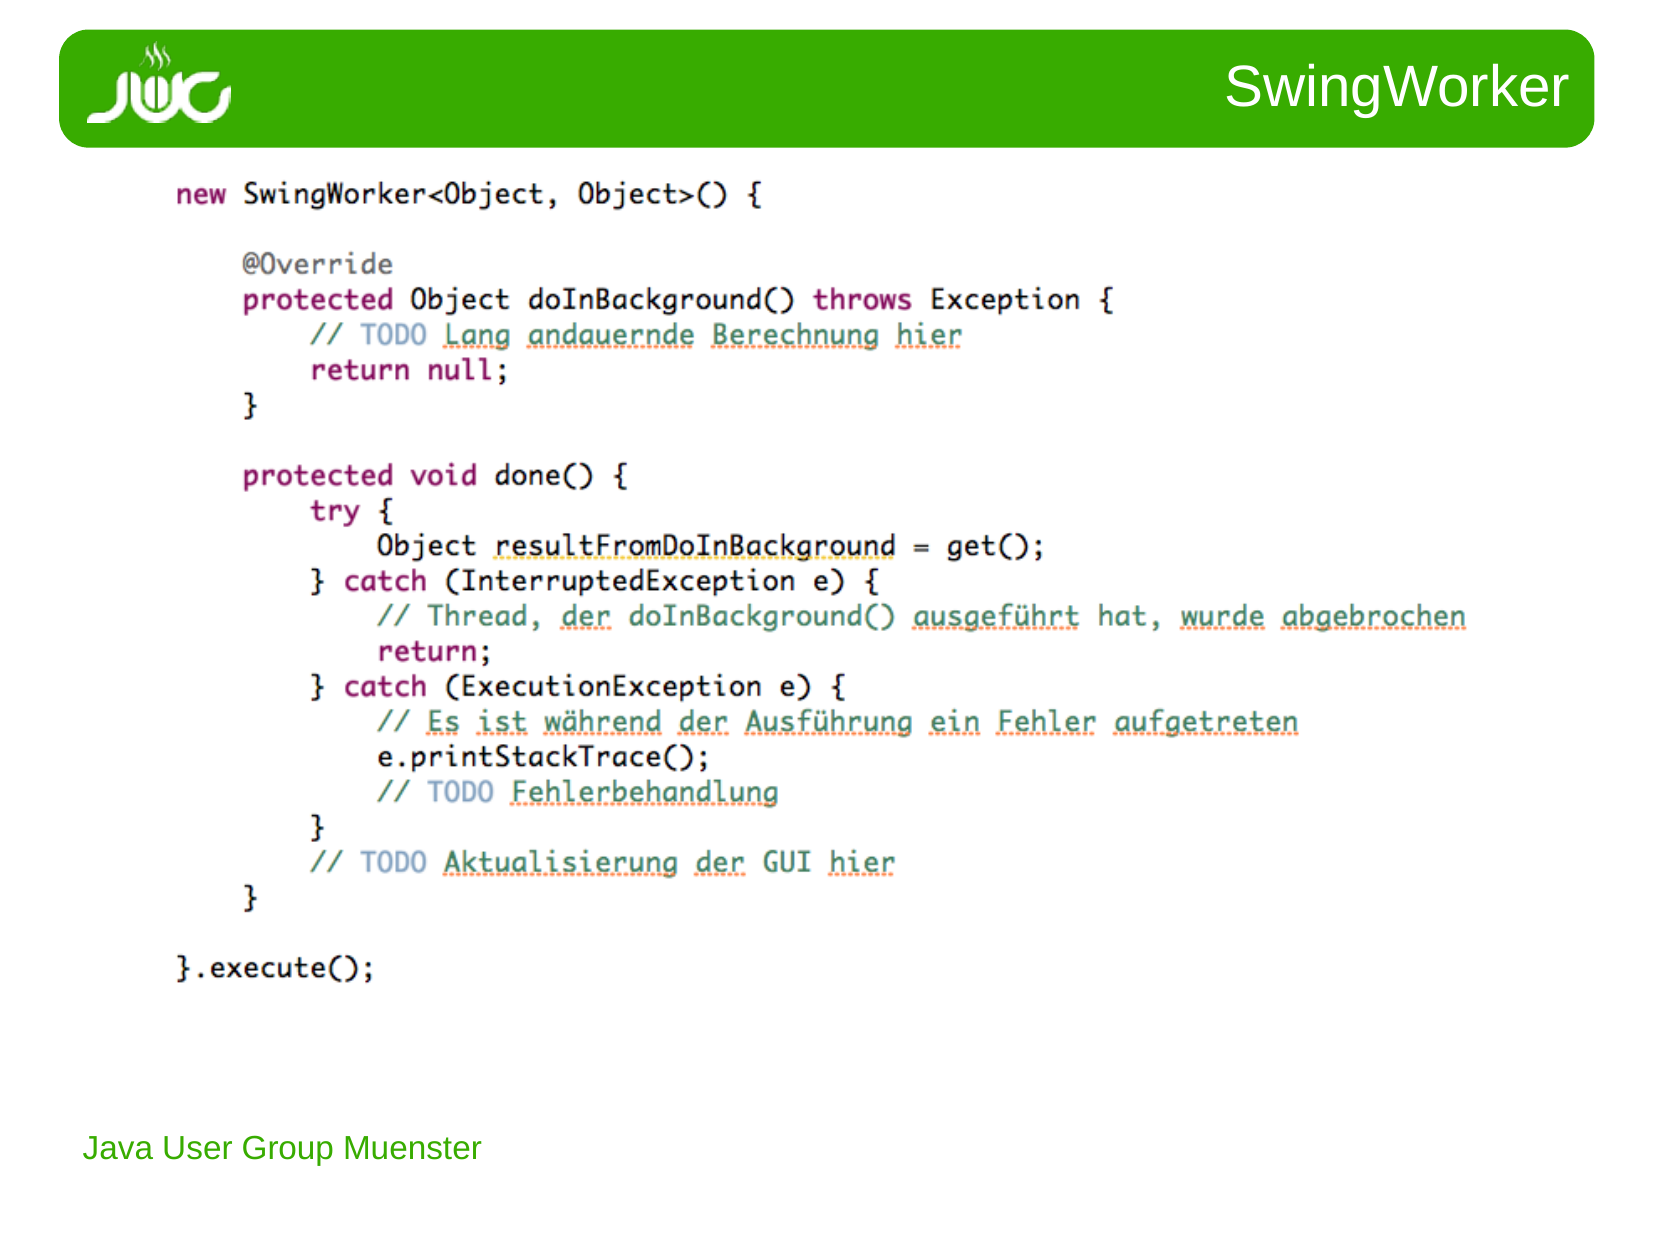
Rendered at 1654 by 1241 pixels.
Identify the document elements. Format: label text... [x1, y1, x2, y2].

picture [87, 41, 231, 123]
title SwingWorker [265, 37, 1571, 136]
picture [173, 177, 1480, 996]
